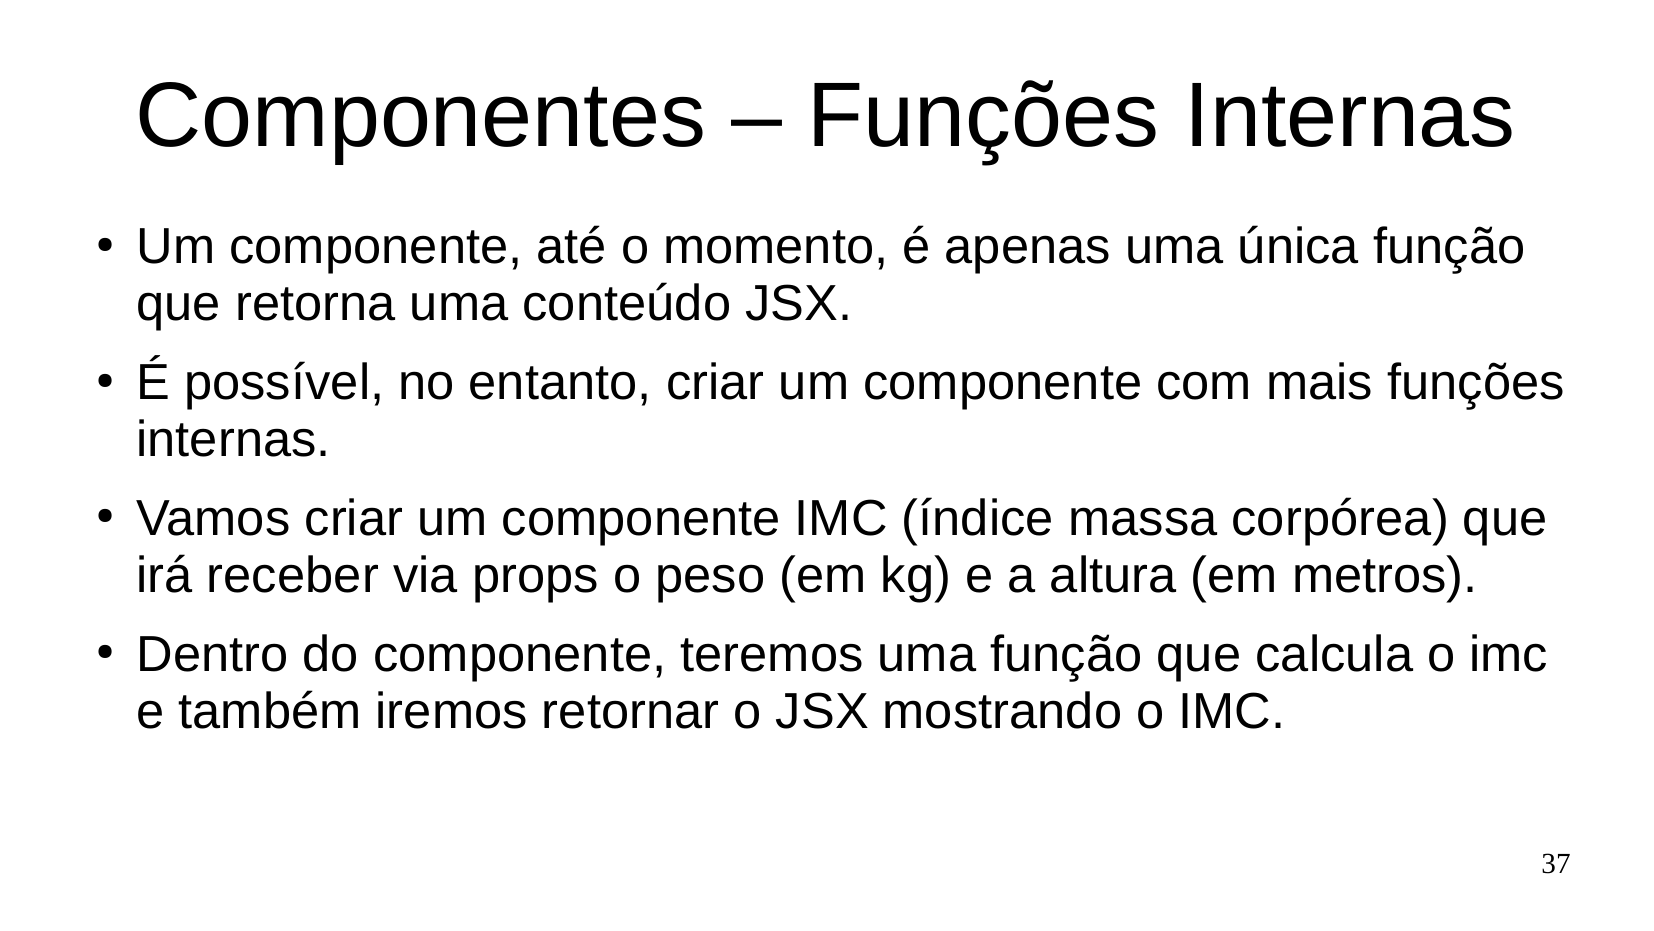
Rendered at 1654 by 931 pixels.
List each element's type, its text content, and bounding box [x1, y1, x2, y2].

list Um componente, até o momento, é apenas uma única função que retorna uma conteúdo JSX. É possível, no entanto, criar um componente com mais funções internas. Vamos criar um componente IMC (índice massa corpórea) que irá receber via props o peso (em kg) e a altura (em metros). Dentro do componente, teremos uma função que calcula o imc e também iremos retornar o JSX mostrando o IMC. [82, 217, 1571, 758]
title Componentes – Funções Internas [82, 37, 1571, 193]
